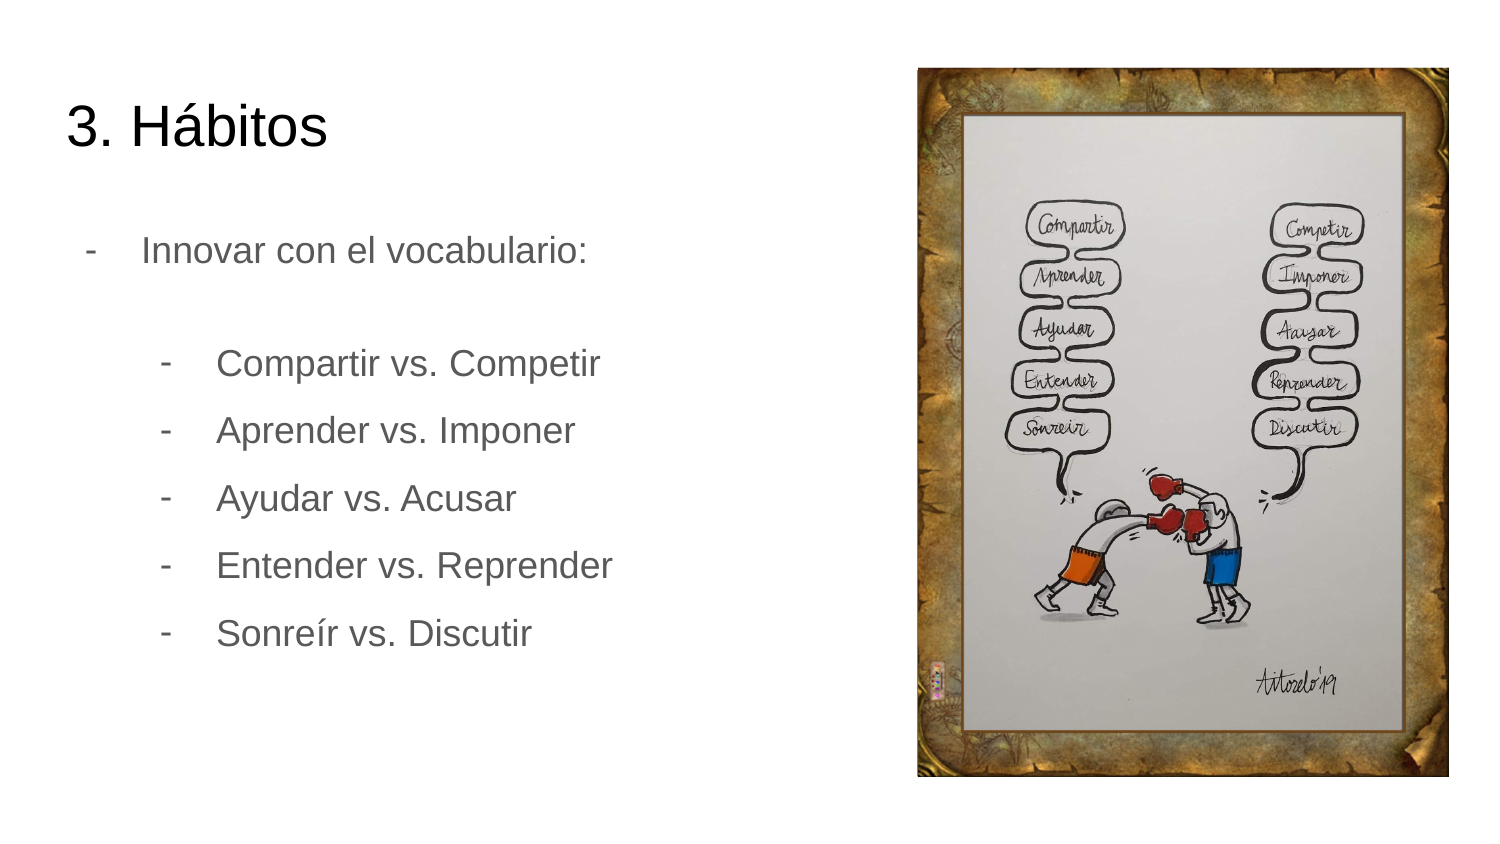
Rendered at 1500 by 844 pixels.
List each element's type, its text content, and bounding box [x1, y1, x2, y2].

title 3. Hábitos [51, 72, 917, 167]
list Innovar con el vocabulario: Compartir vs. Competir Aprender vs. Imponer Ayudar vs. Acusar Entender vs. Reprender Sonreír vs. Discutir [51, 189, 917, 750]
picture [917, 67, 1449, 777]
